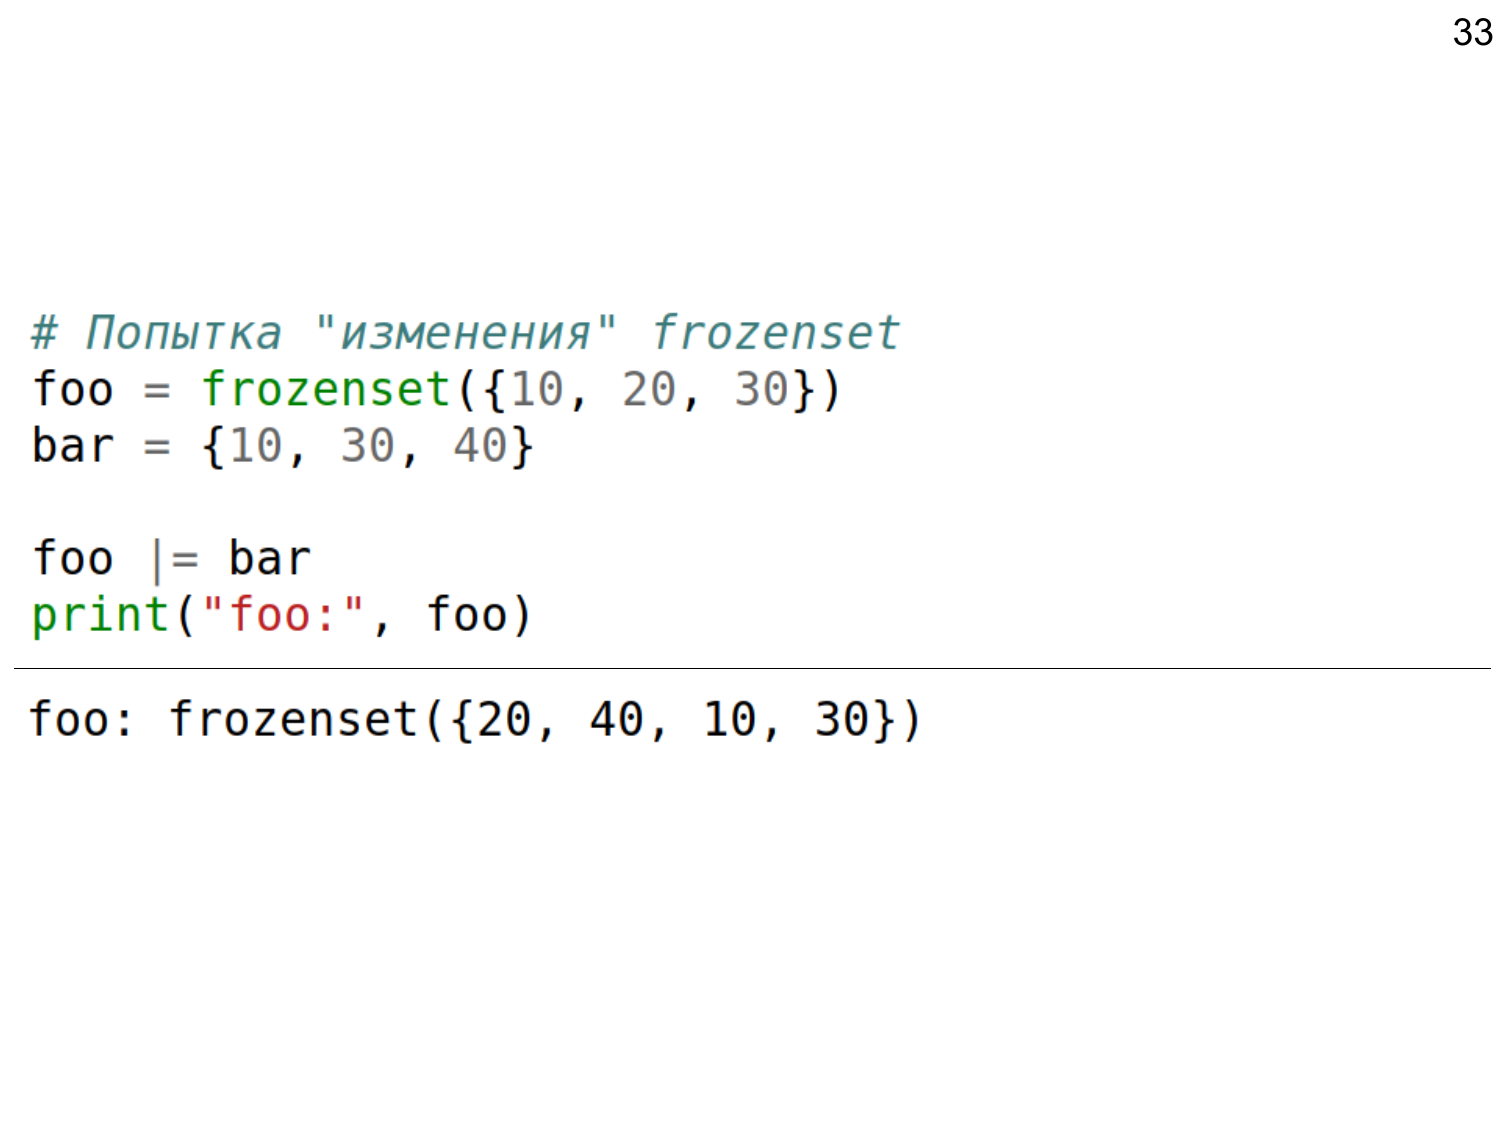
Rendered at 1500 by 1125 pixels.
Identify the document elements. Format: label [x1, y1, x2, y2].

picture [18, 296, 912, 657]
picture [18, 687, 933, 758]
